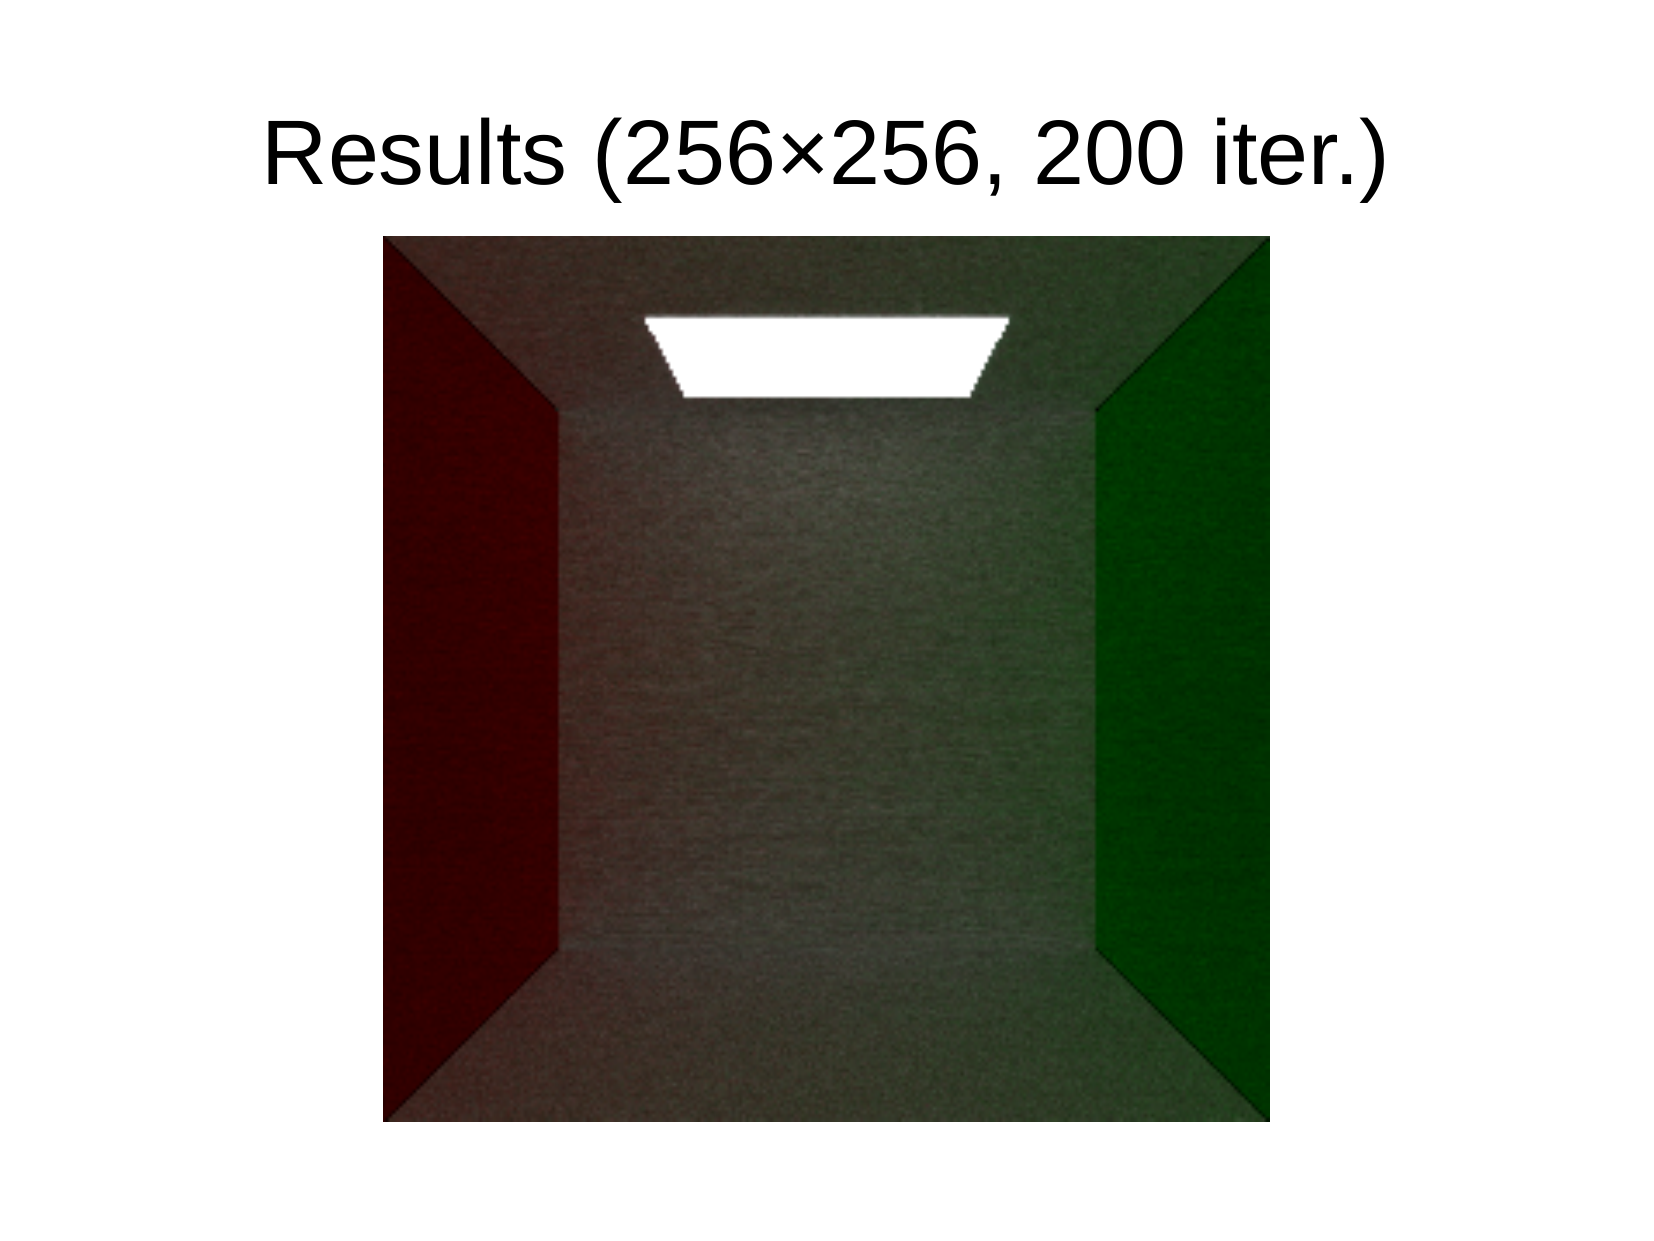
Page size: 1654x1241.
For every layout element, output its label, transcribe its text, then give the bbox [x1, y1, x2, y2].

picture [383, 236, 1270, 1123]
title Results (256×256, 200 iter.) [82, 49, 1571, 257]
